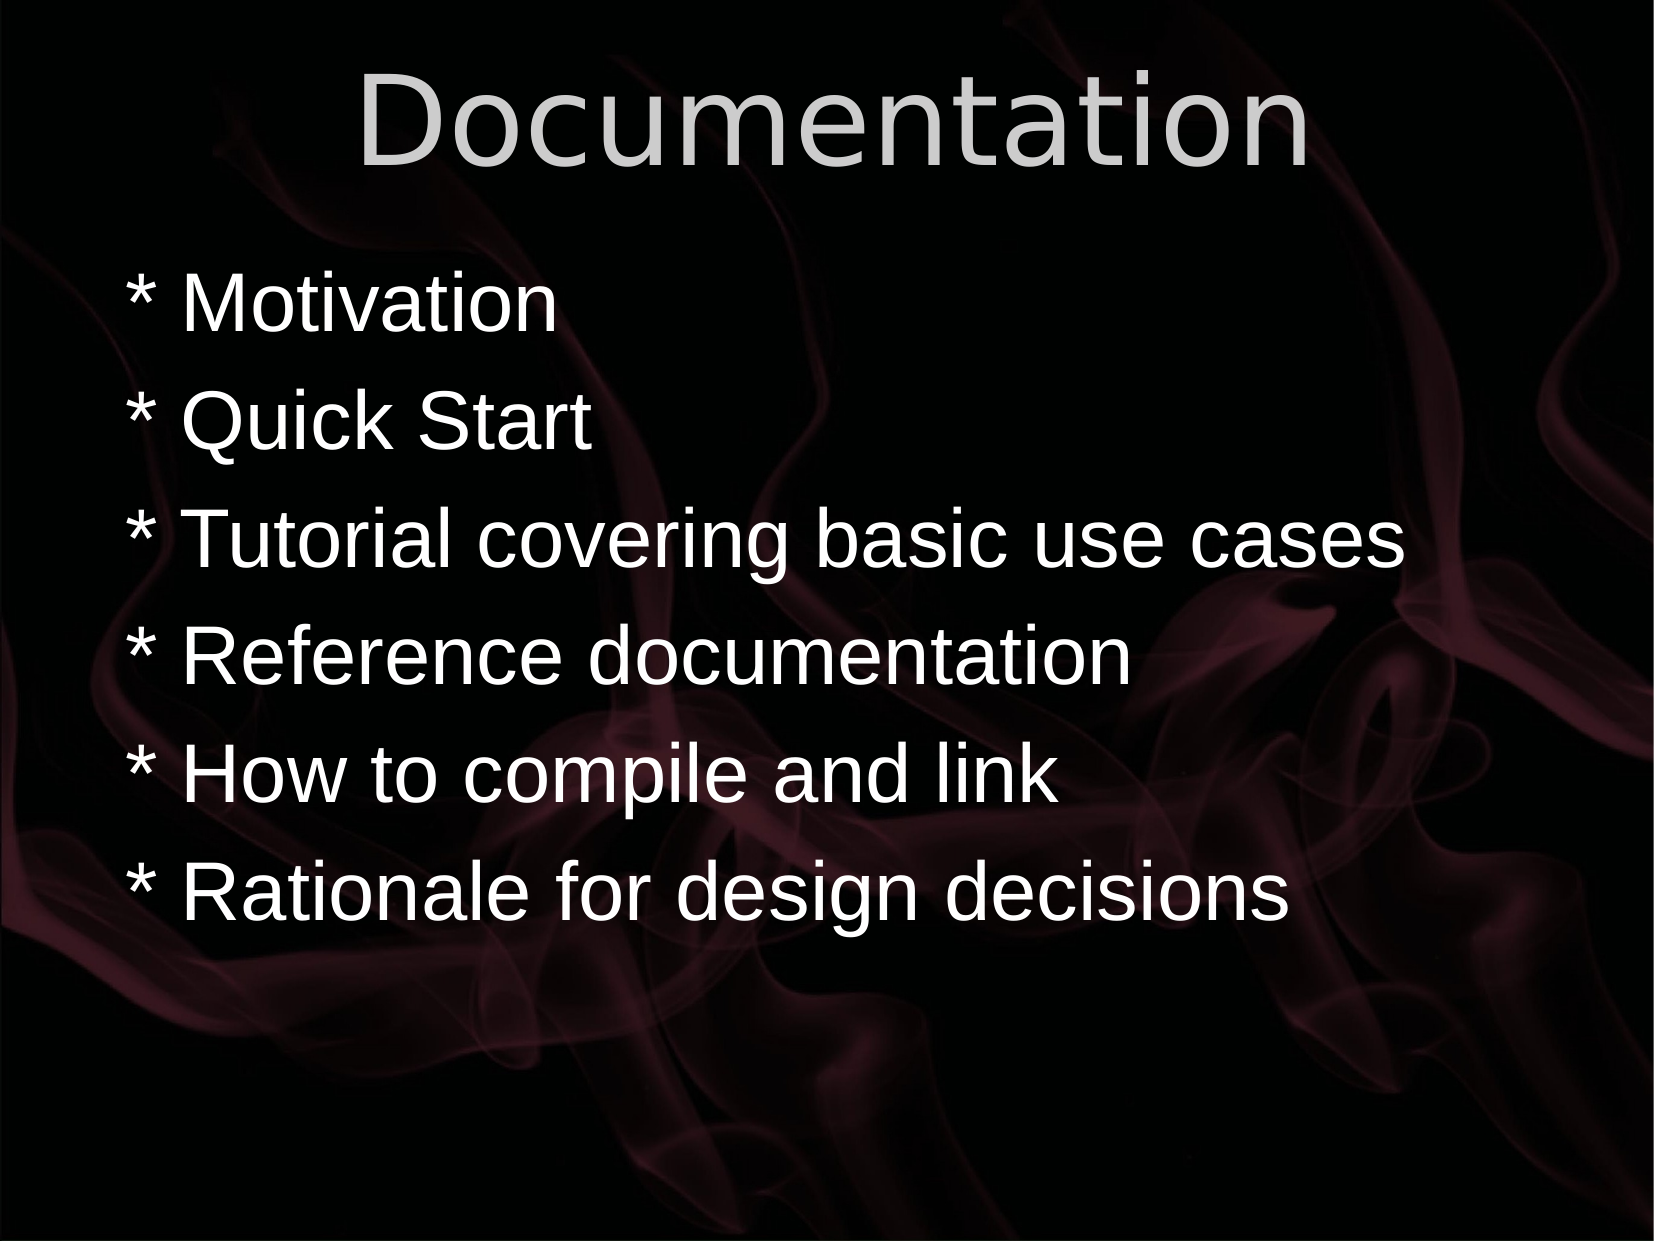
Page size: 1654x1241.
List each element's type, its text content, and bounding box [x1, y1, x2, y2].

text_box * Motivation * Quick Start * Tutorial covering basic use cases * Reference documentation * How to compile and link * Rationale for design decisions [110, 248, 1576, 961]
title Documentation [90, 45, 1579, 200]
picture [0, 0, 1654, 1241]
